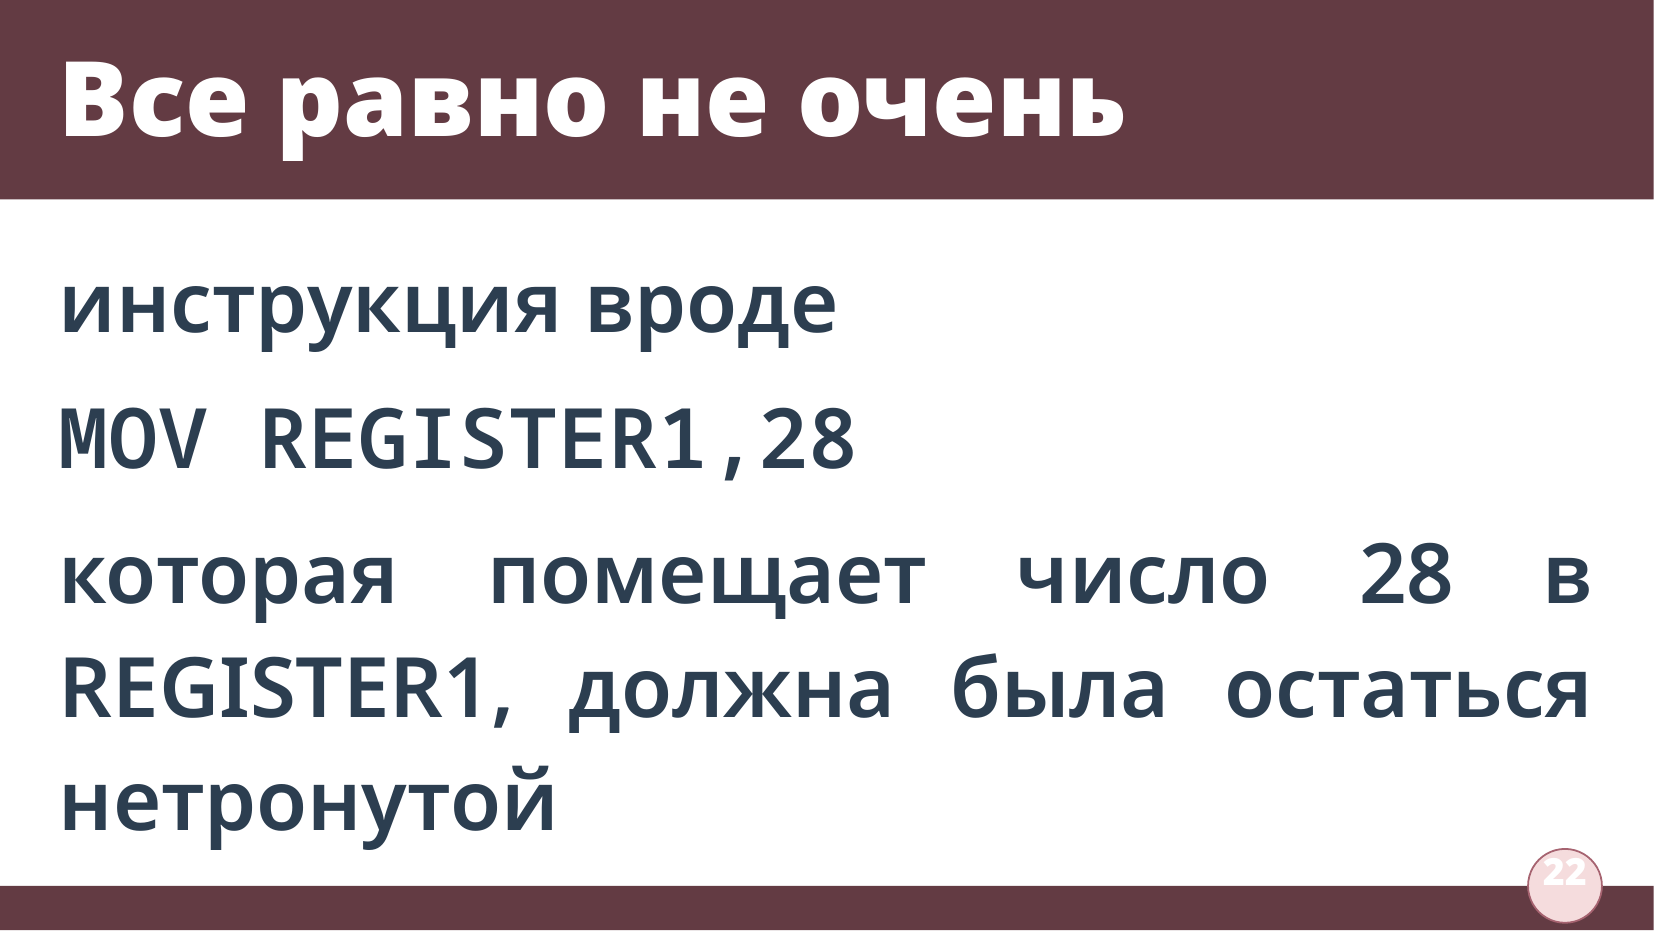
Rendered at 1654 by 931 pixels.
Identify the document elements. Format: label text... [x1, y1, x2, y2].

title Все равно не очень [59, 37, 1595, 155]
list инструкция вроде MOV REGISTER1,28 которая помещает число 28 в REGISTER1, должна была остаться нетронутой [59, 243, 1595, 864]
